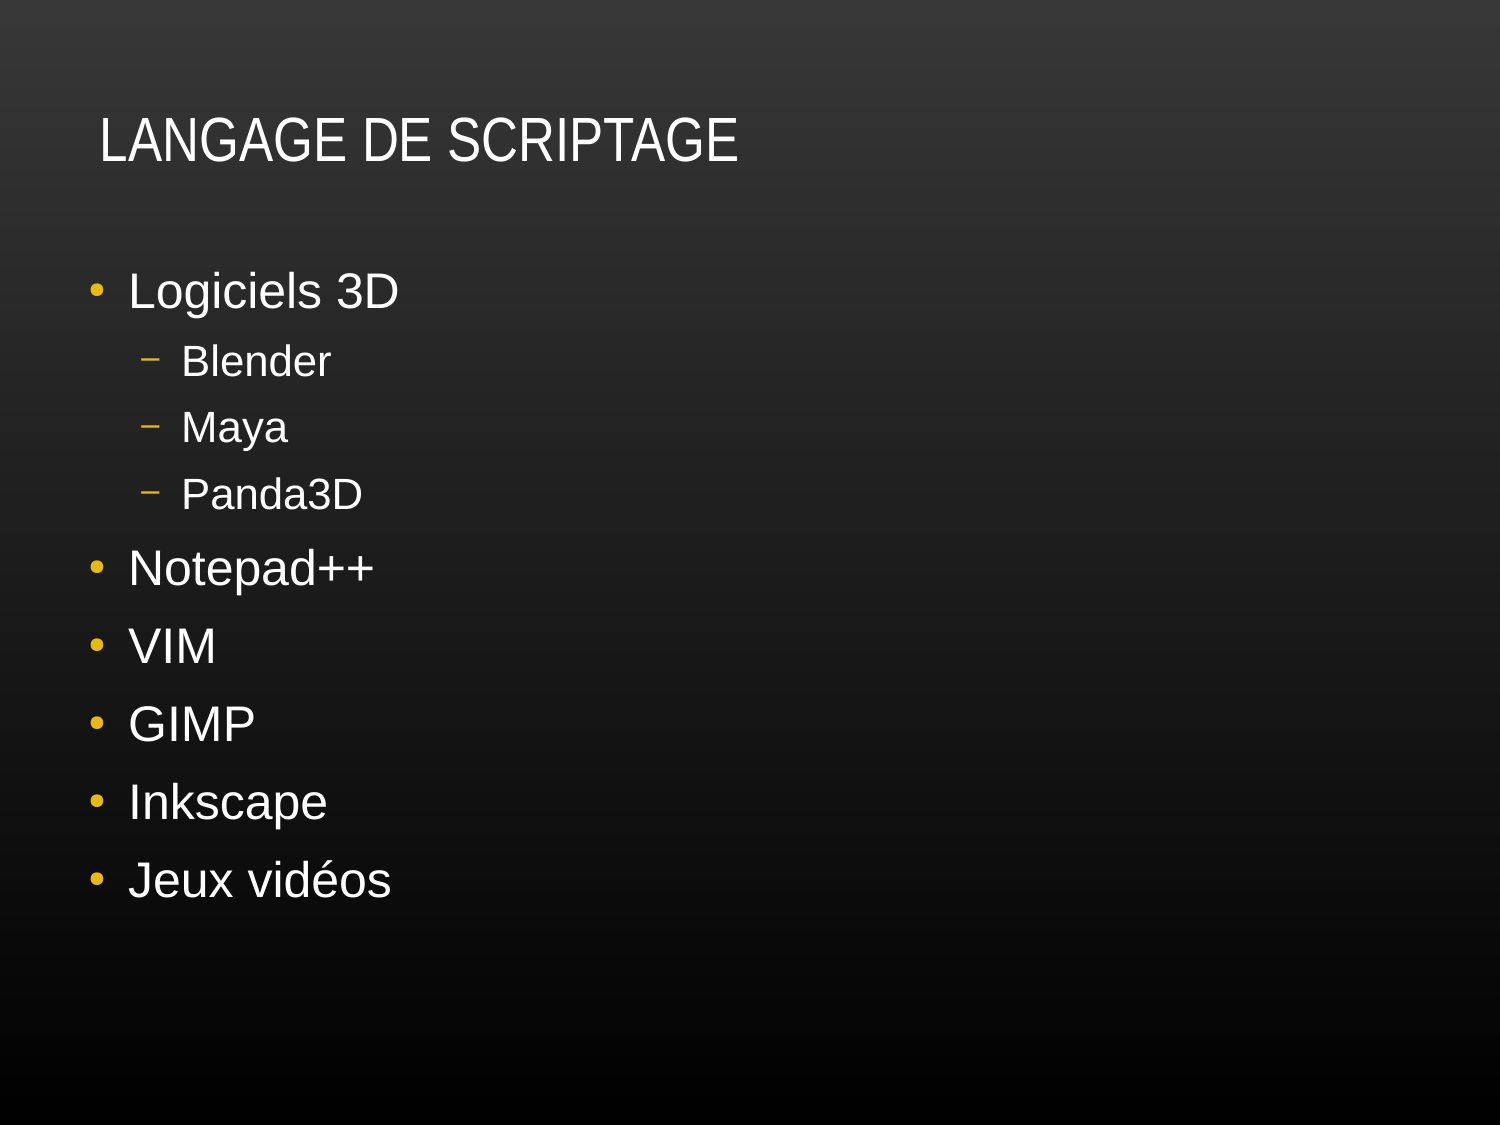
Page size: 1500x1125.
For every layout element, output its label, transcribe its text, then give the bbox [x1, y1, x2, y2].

title langage de scriptage [99, 45, 1400, 233]
list Logiciels 3D Blender Maya Panda3D Notepad++ VIM GIMP Inkscape Jeux vidéos [75, 263, 1425, 916]
